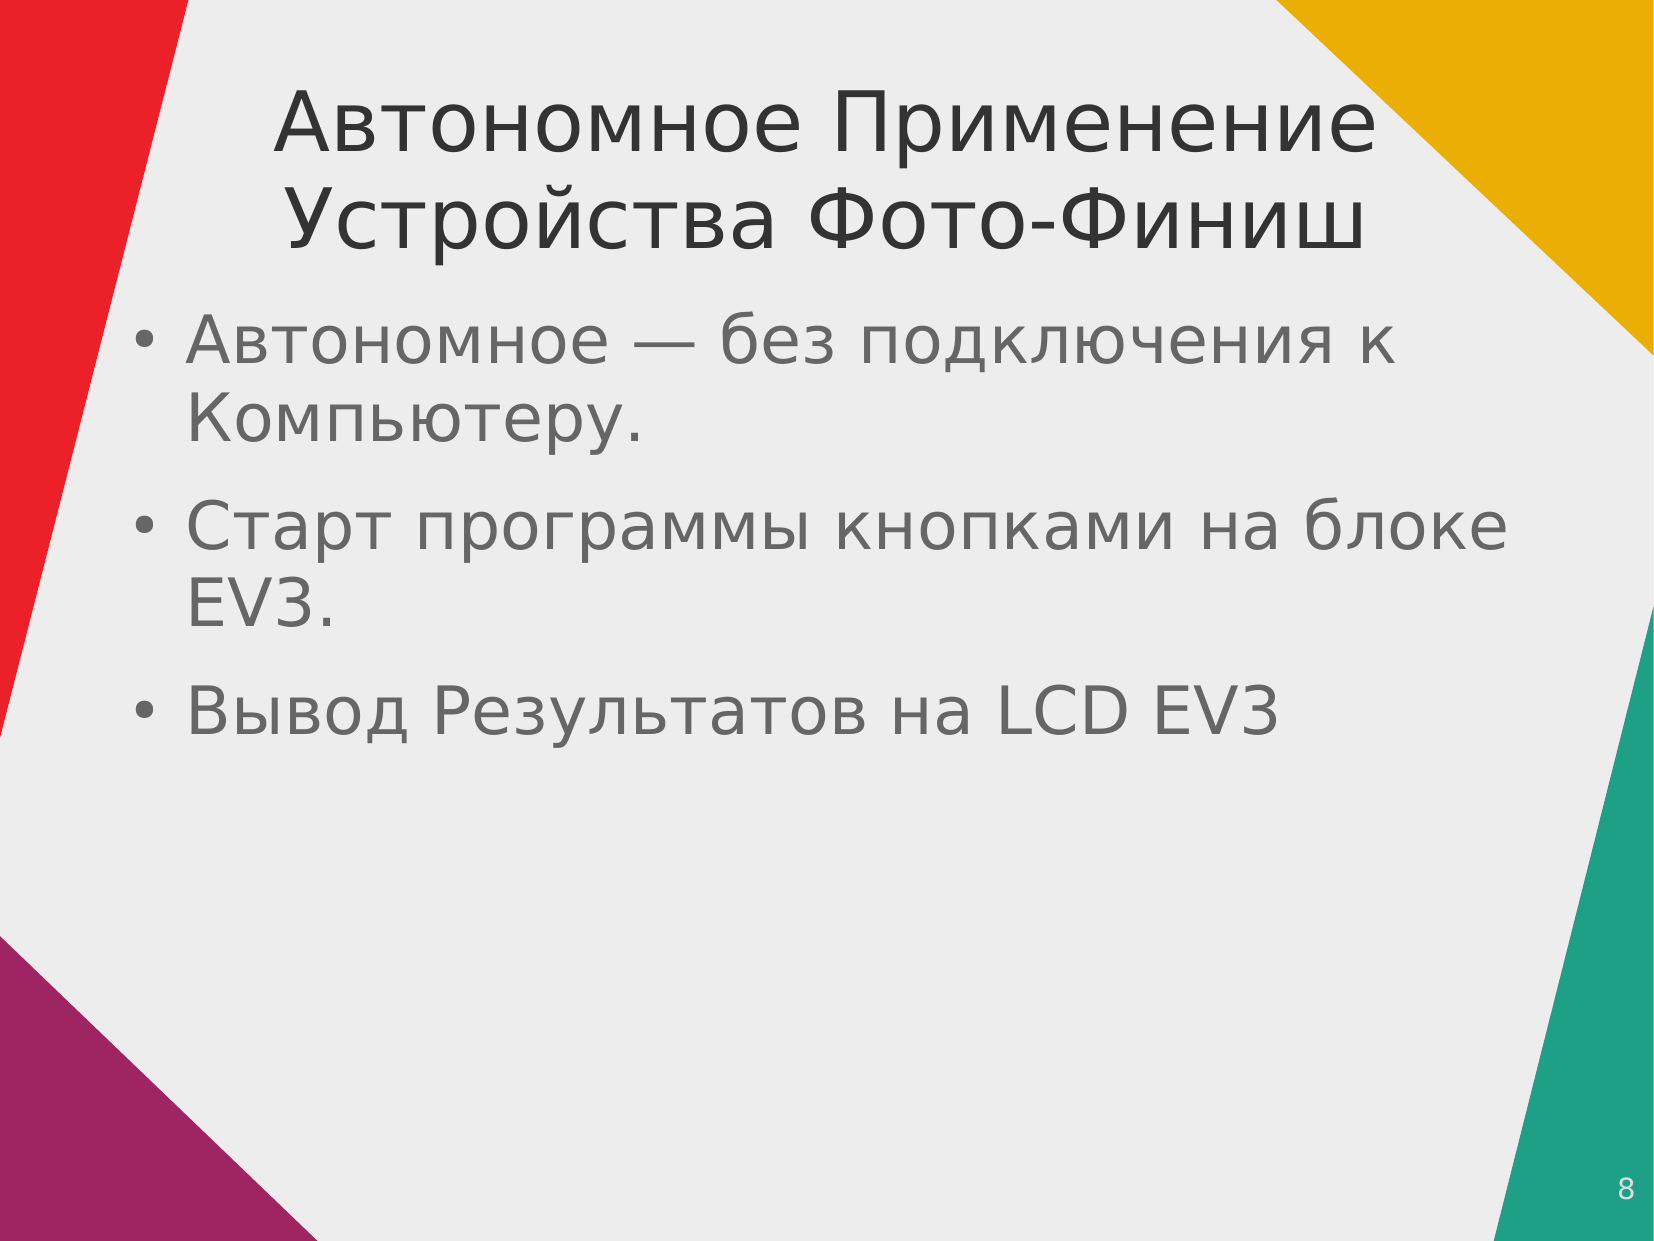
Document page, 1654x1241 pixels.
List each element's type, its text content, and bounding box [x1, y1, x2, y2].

list Автономное — без подключения к Компьютеру. Старт программы кнопками на блоке EV3. Вывод Результатов на LCD EV3 [114, 302, 1539, 1033]
title Автономное Применение Устройства Фото-Финиш [114, 73, 1539, 271]
